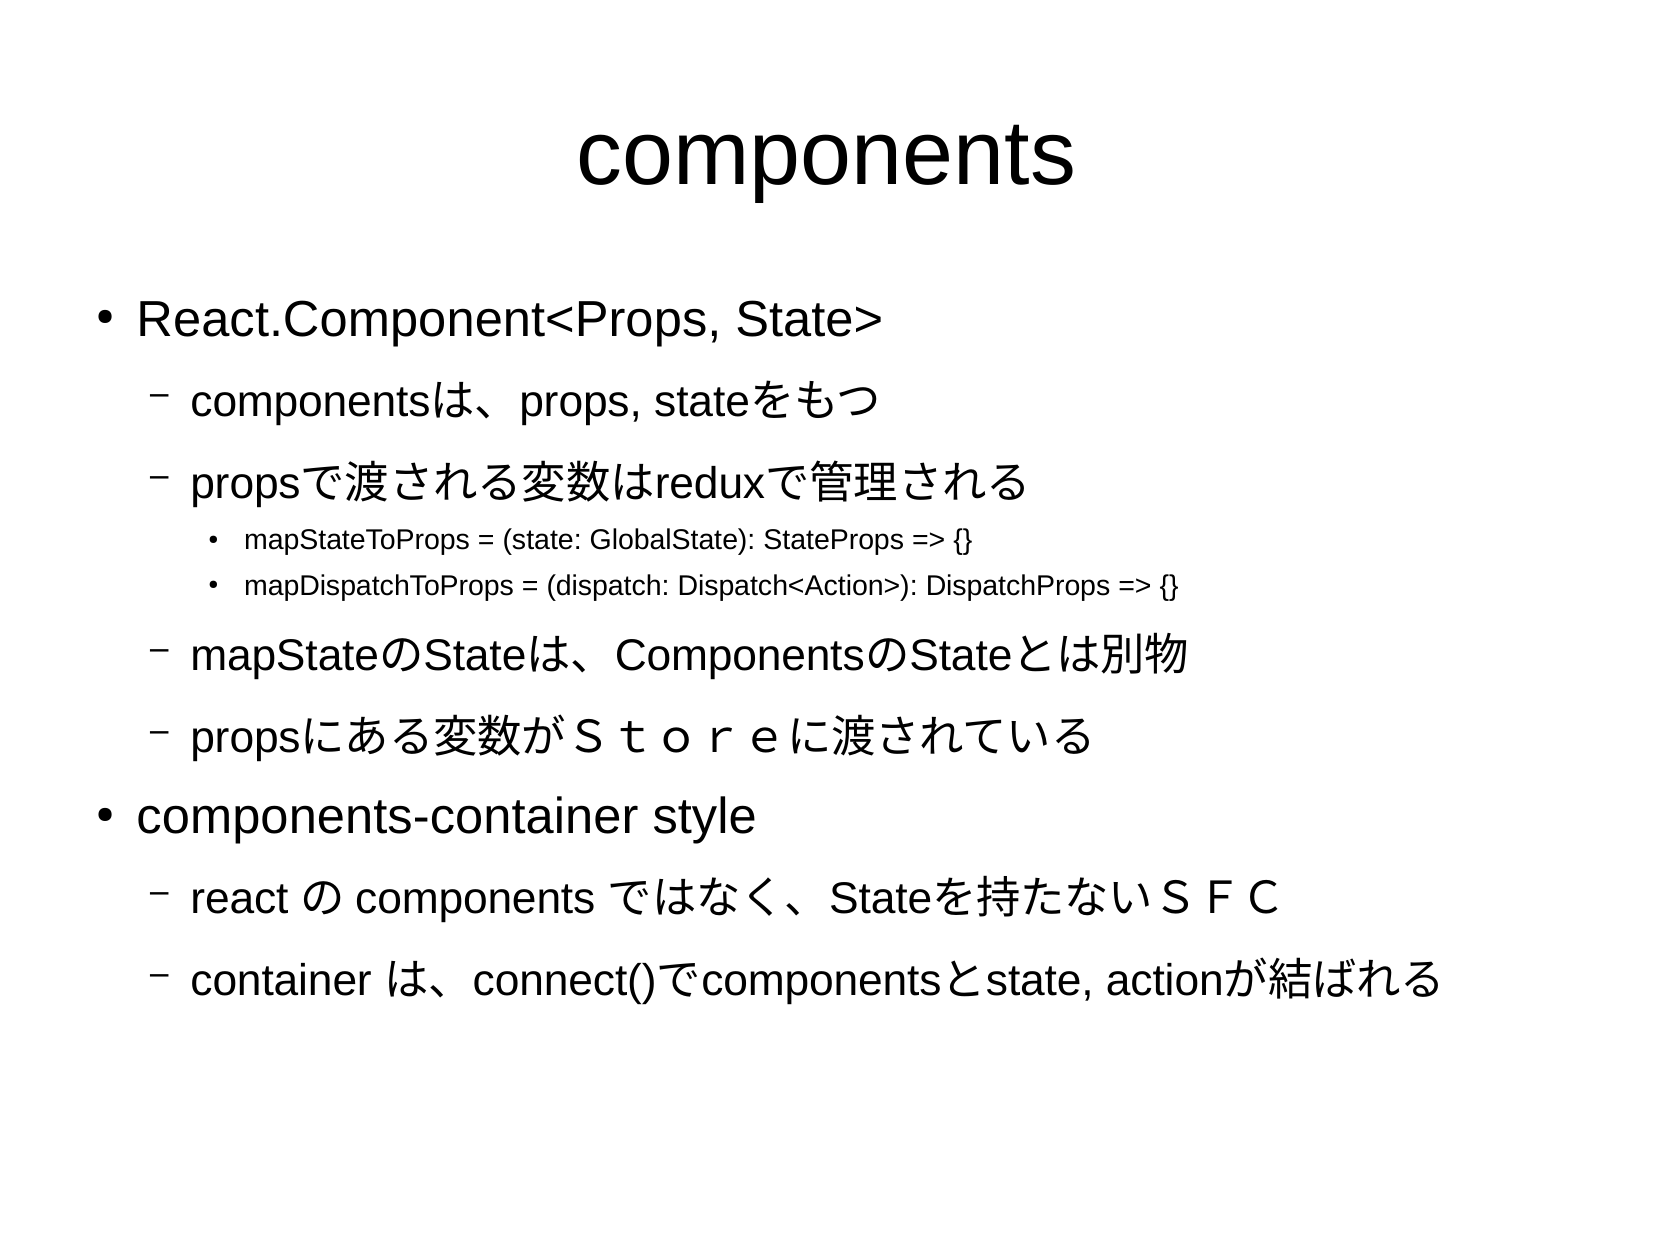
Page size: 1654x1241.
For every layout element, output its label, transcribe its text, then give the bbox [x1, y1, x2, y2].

list React.Component<Props, State> componentsは、props, stateをもつ propsで渡される変数はreduxで管理される mapStateToProps = (state: GlobalState): StateProps => {} mapDispatchToProps = (dispatch: Dispatch<Action>): DispatchProps => {} mapStateのStateは、ComponentsのStateとは別物 propsにある変数がＳｔｏｒｅに渡されている components-container style react の components ではなく、Stateを持たないＳＦＣ container は、connect()でcomponentsとstate, actionが結ばれる [82, 290, 1571, 1010]
title components [82, 49, 1571, 257]
